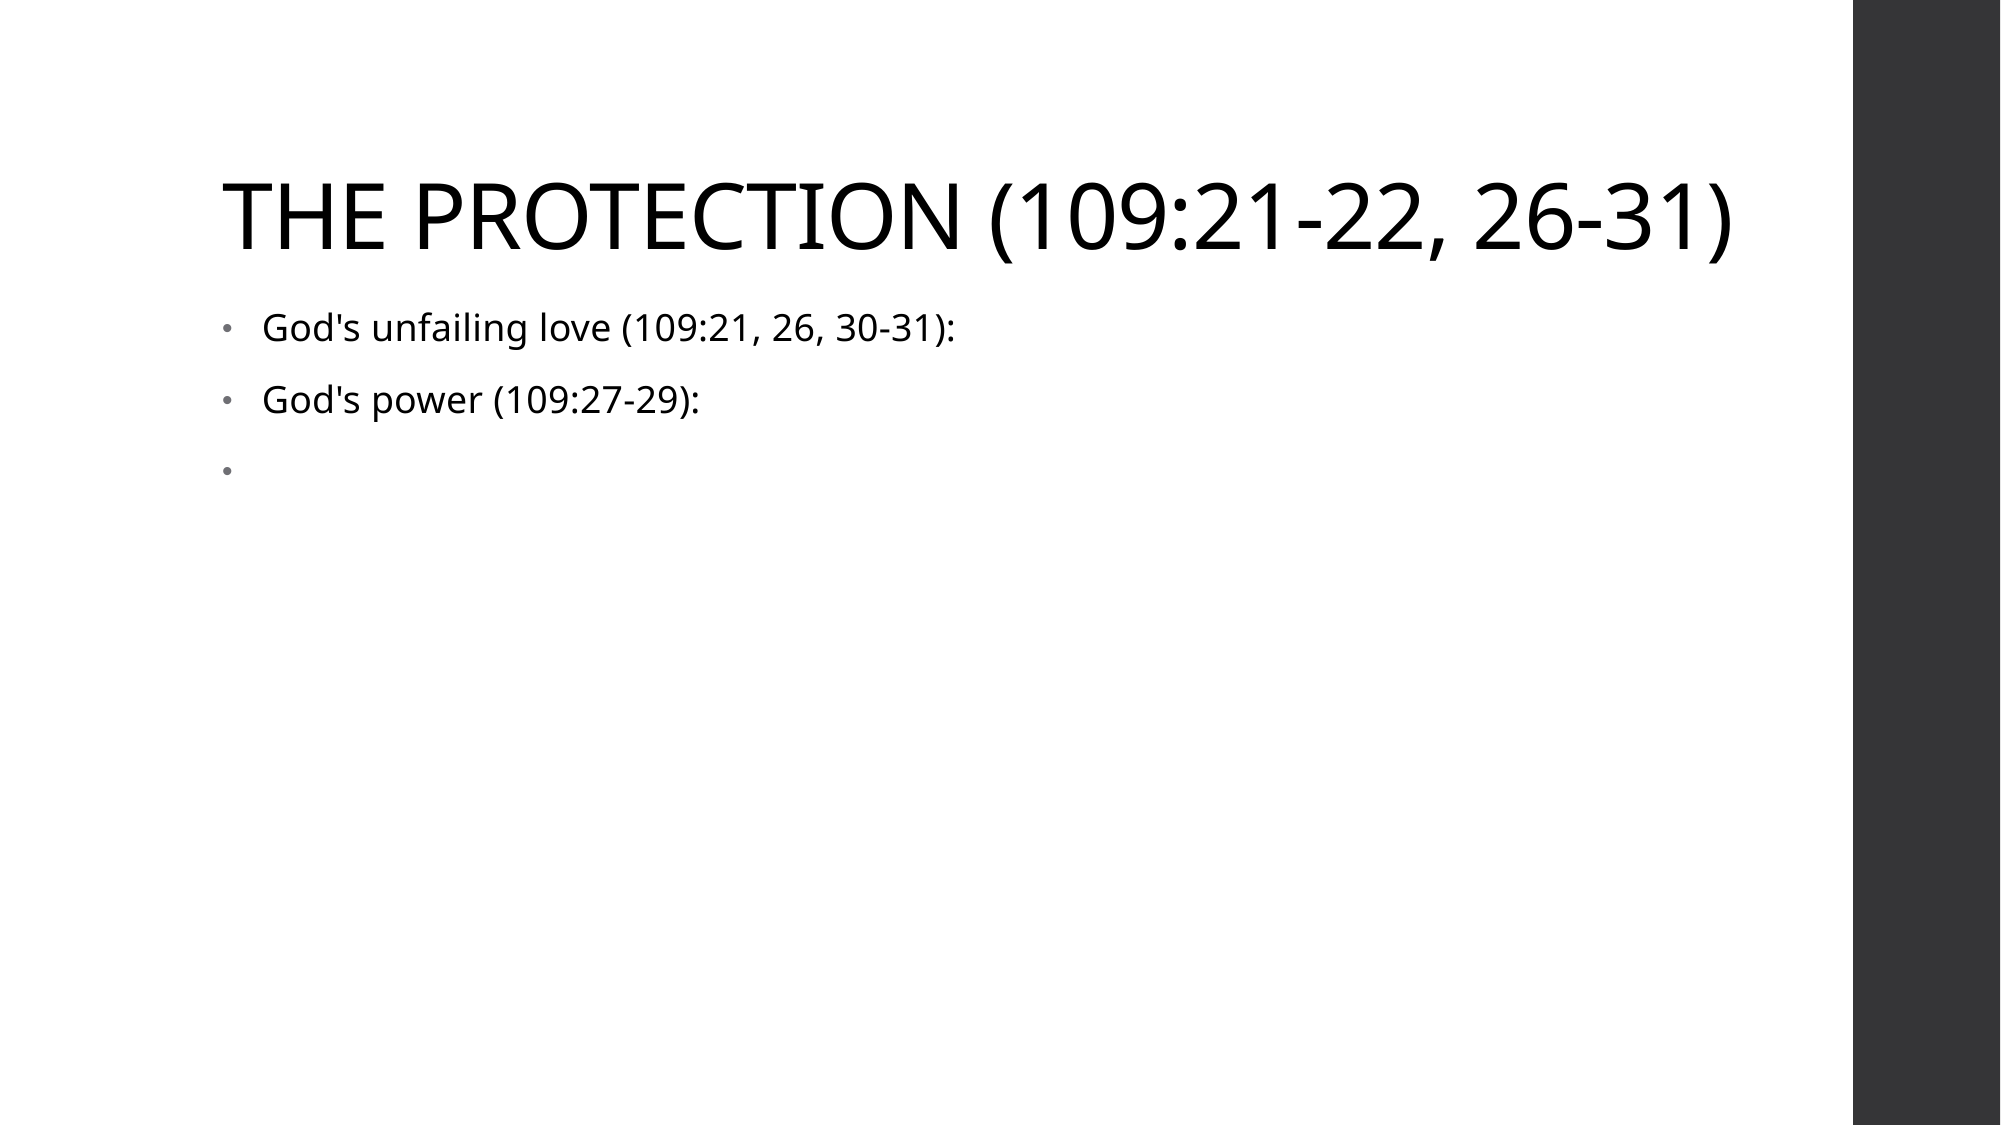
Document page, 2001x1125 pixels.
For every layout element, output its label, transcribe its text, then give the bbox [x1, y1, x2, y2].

title THE PROTECTION (109:21-22, 26-31) [206, 60, 1797, 278]
list God's unfailing love (109:21, 26, 30-31): God's power (109:27-29): [206, 299, 1617, 1014]
